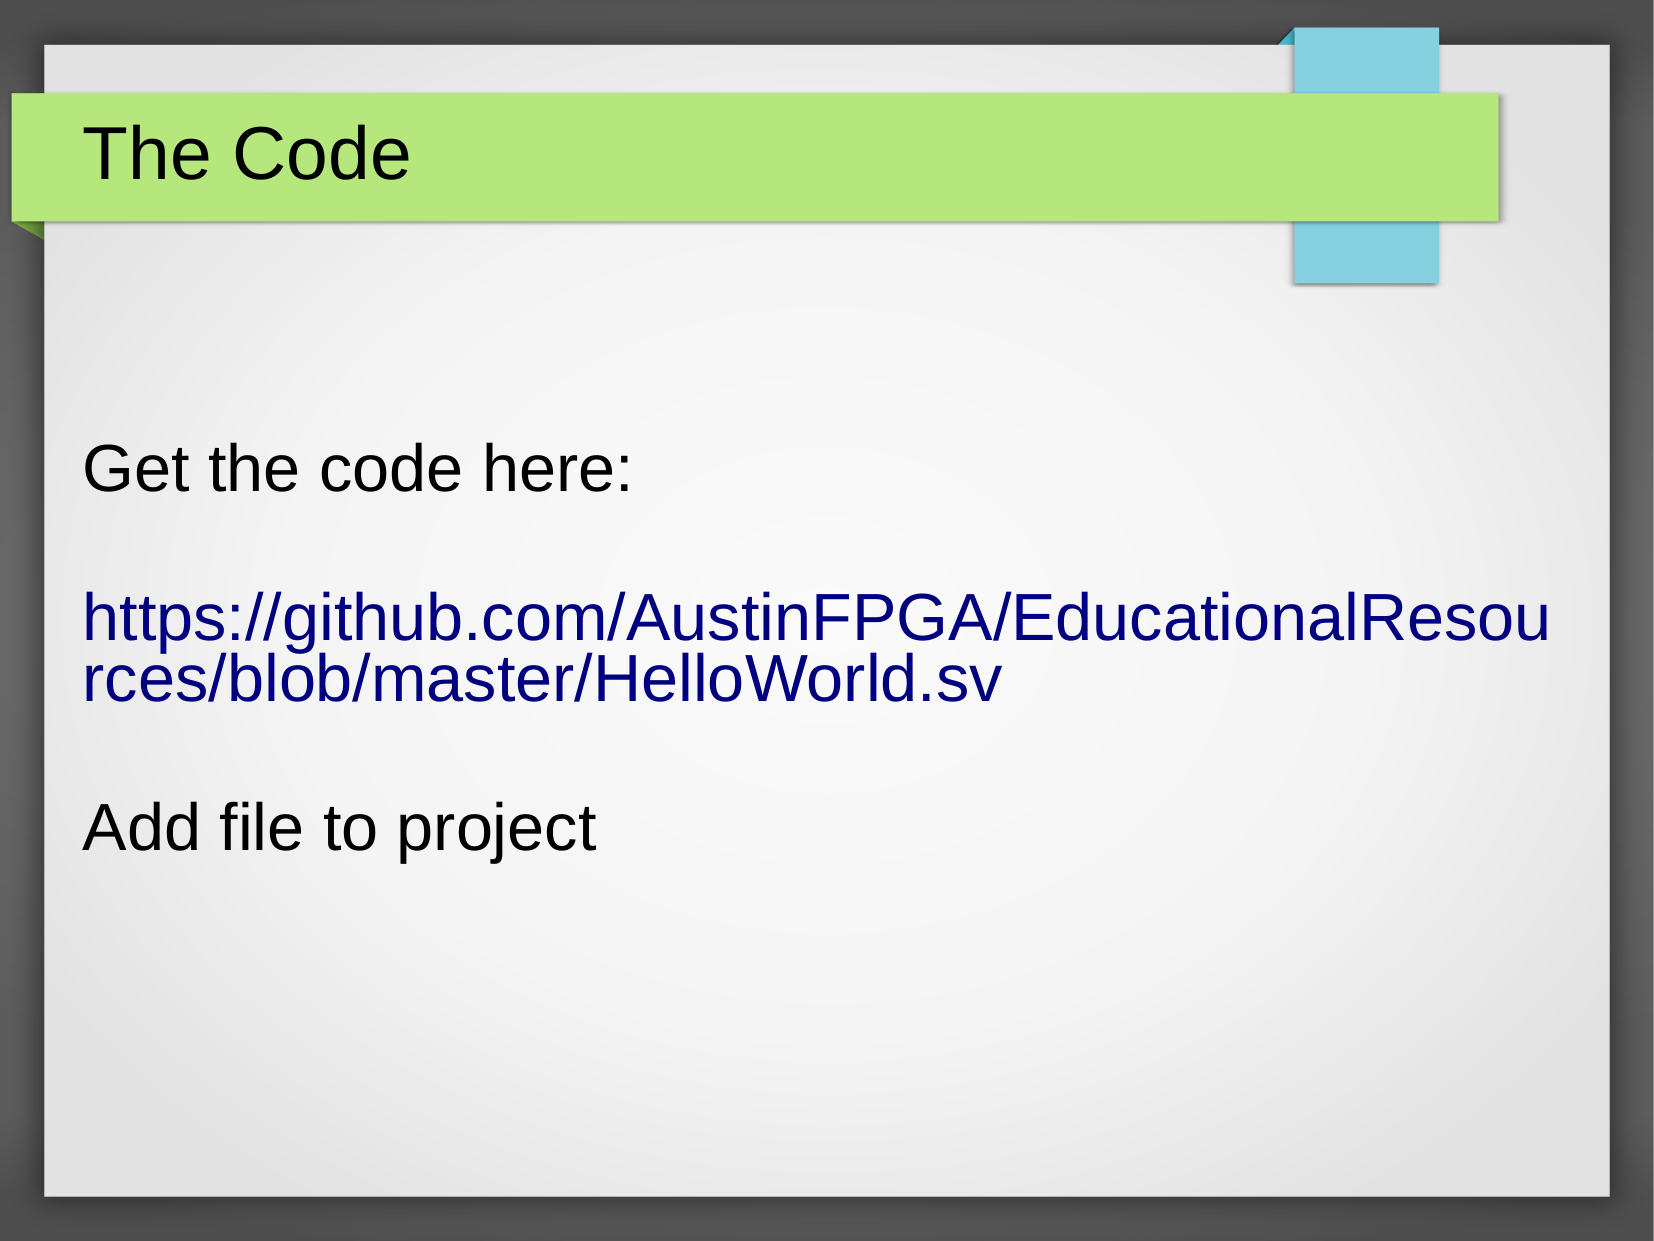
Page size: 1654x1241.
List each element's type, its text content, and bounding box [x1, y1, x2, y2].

subtitle Get the code here: https://github.com/AustinFPGA/EducationalResources/blob/master/HelloWorld.sv Add file to project [82, 295, 1571, 1015]
picture [0, 0, 1654, 1241]
title The Code [82, 94, 1264, 213]
